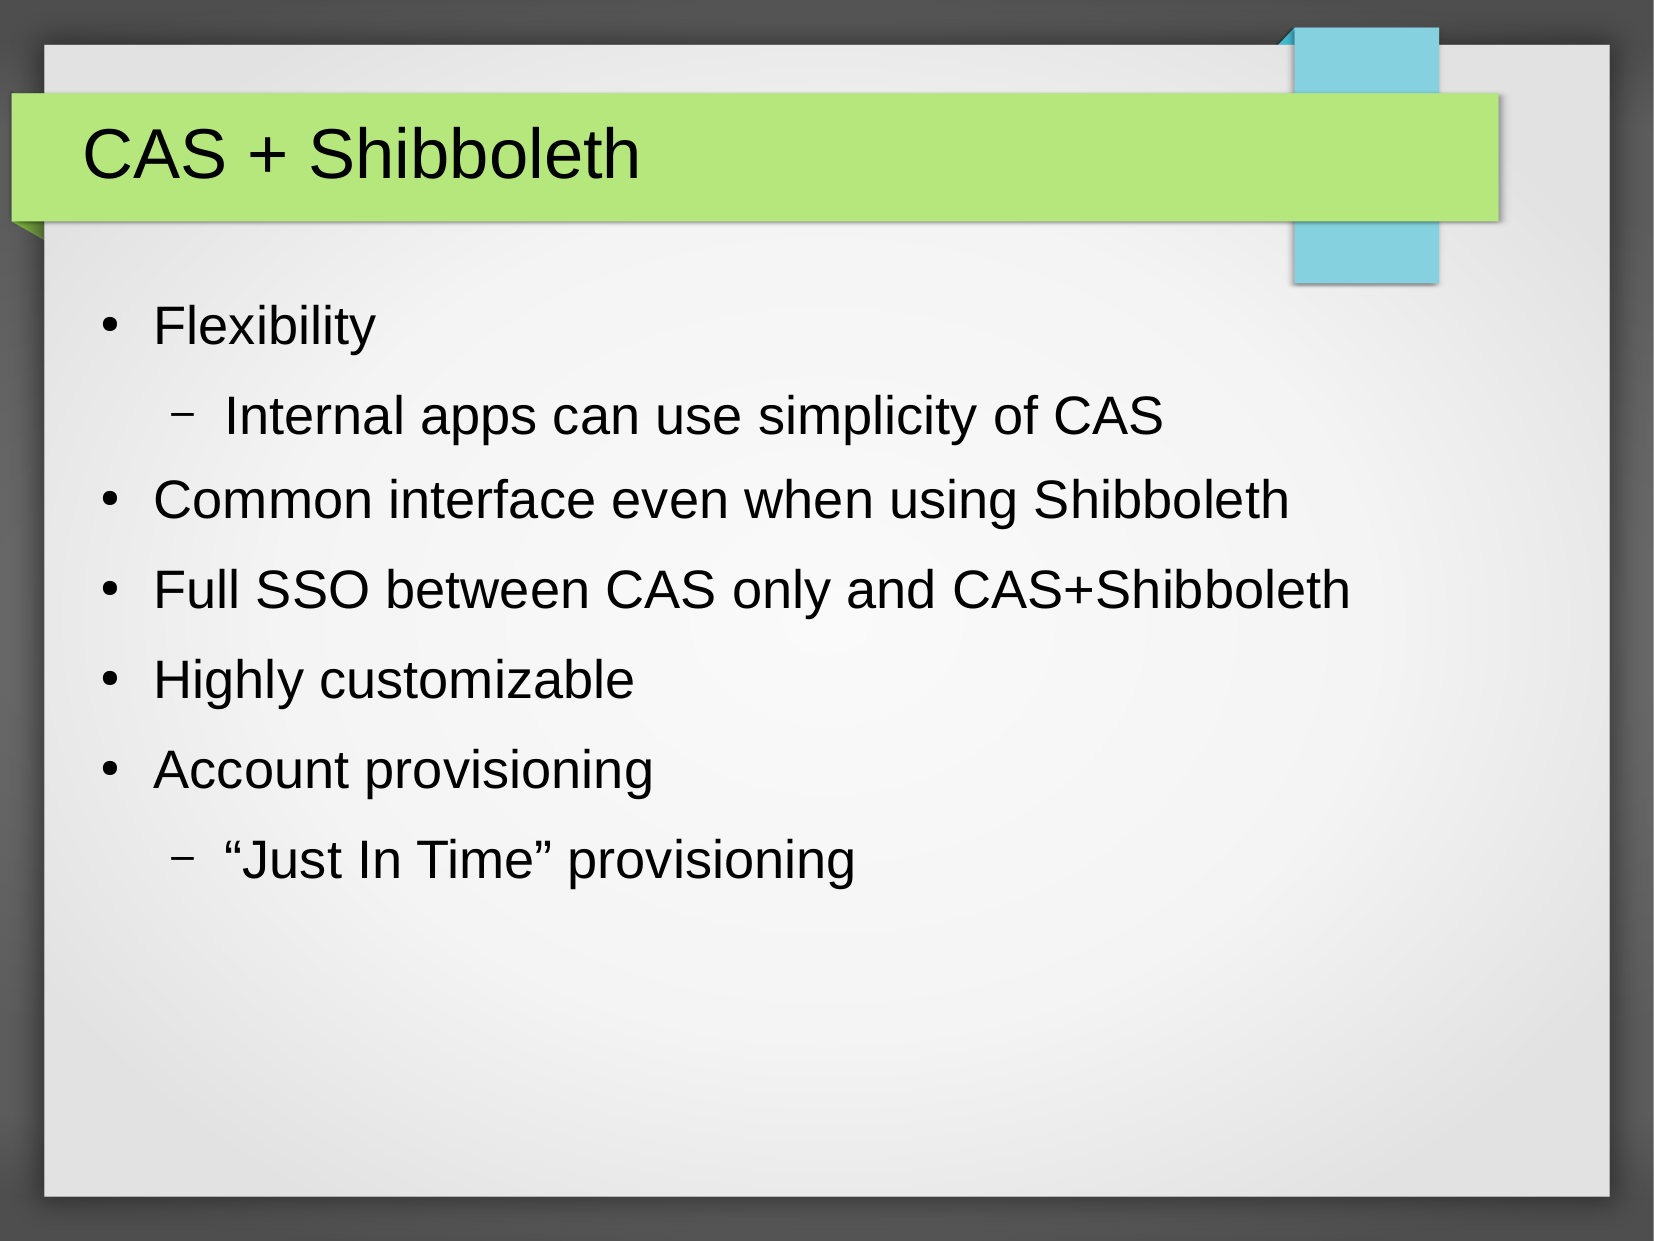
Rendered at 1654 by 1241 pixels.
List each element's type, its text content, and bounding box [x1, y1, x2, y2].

list Flexibility Internal apps can use simplicity of CAS Common interface even when using Shibboleth Full SSO between CAS only and CAS+Shibboleth Highly customizable Account provisioning “Just In Time” provisioning [82, 295, 1571, 1015]
picture [0, 0, 1654, 1241]
title CAS + Shibboleth [82, 94, 1264, 213]
